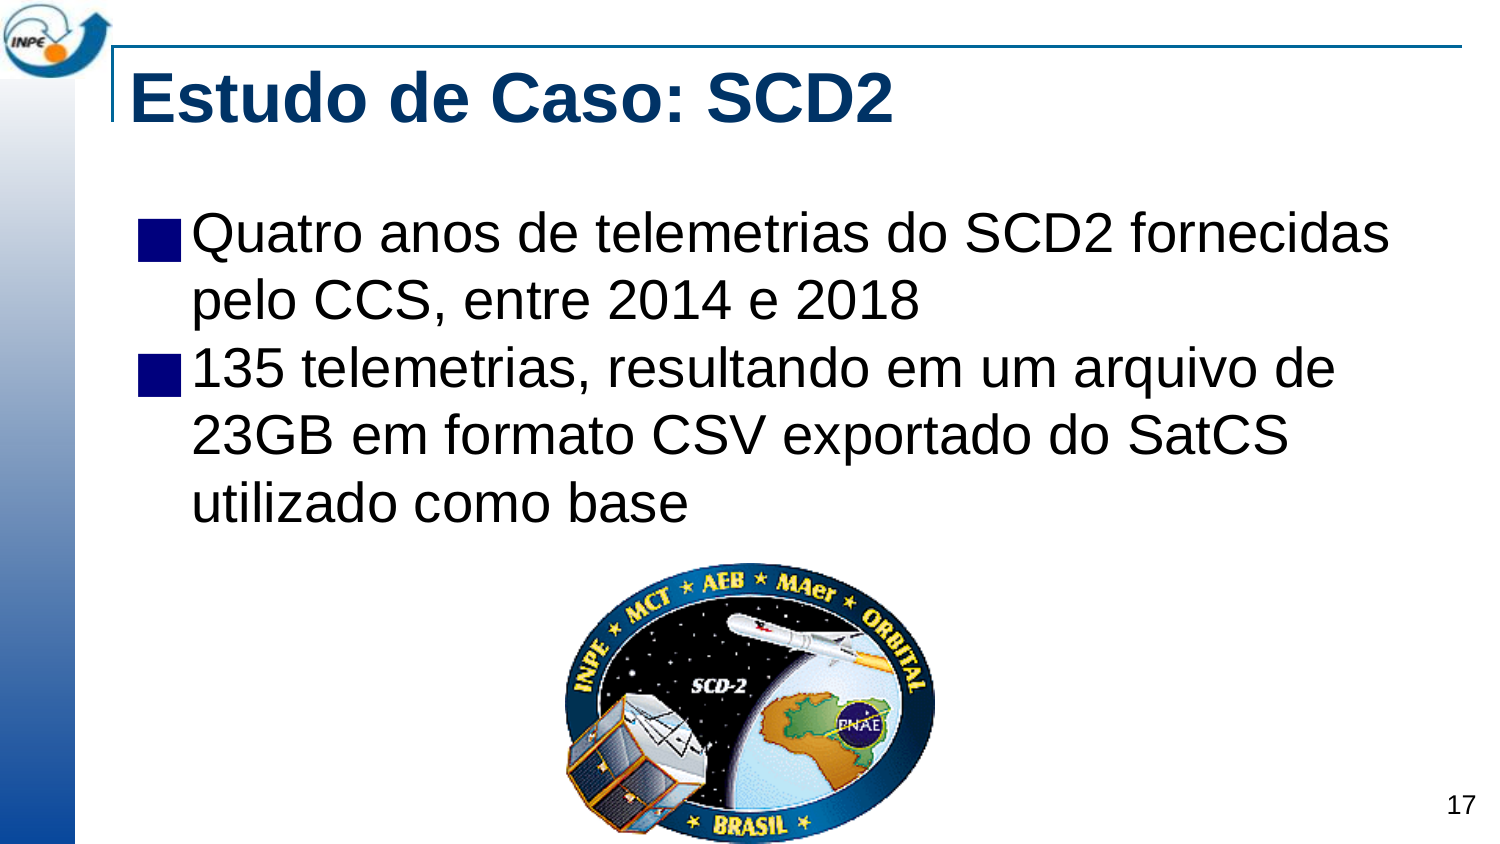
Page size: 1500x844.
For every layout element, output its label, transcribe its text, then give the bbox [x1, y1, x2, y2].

picture [0, 0, 113, 79]
slide_number <number> [1403, 779, 1494, 844]
list Quatro anos de telemetrias do SCD2 fornecidas pelo CCS, entre 2014 e 2018 135 telemetrias, resultando em um arquivo de 23GB em formato CSV exportado do SatCS utilizado como base [99, 187, 1450, 769]
title Estudo de Caso: SCD2 [112, 46, 1450, 141]
picture [565, 563, 935, 844]
